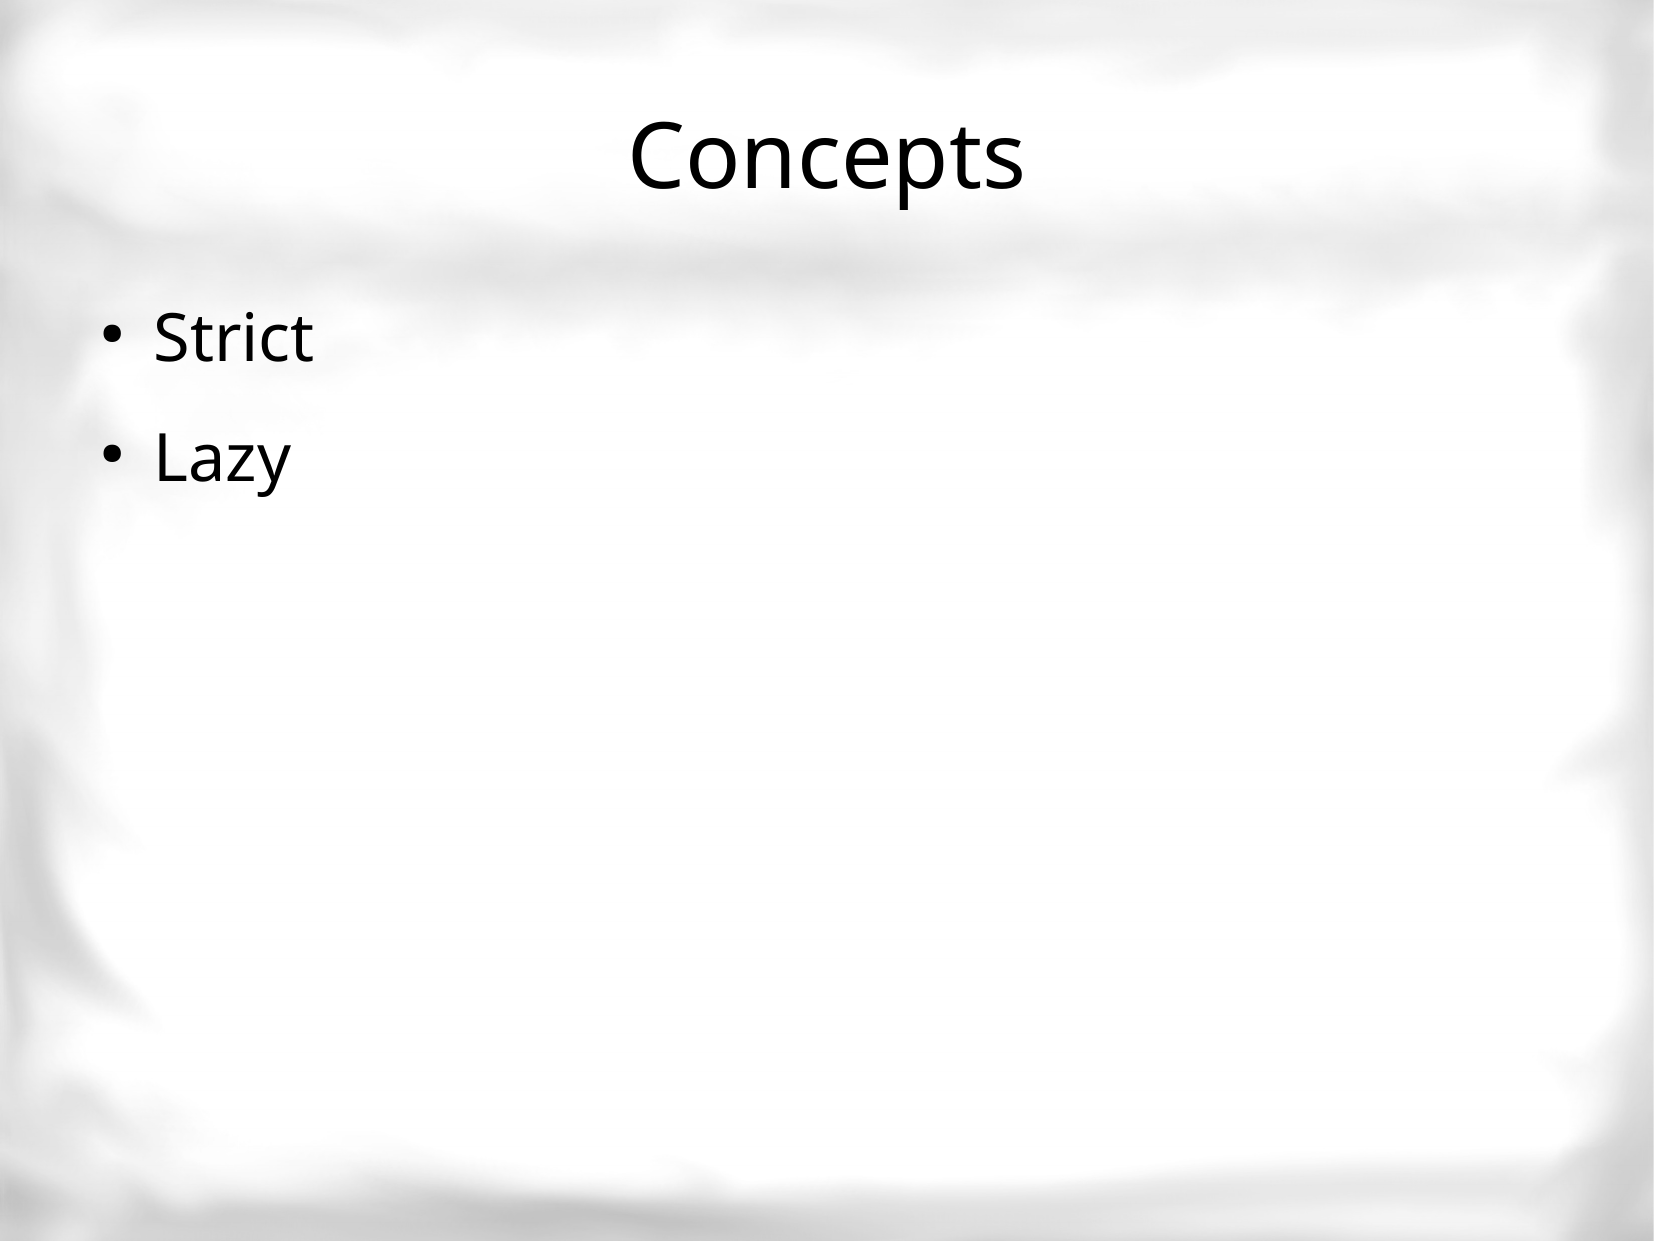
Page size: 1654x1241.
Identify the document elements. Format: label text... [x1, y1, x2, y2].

picture [0, 0, 1654, 1241]
title Concepts [82, 49, 1571, 257]
list Strict Lazy [82, 290, 1538, 1010]
